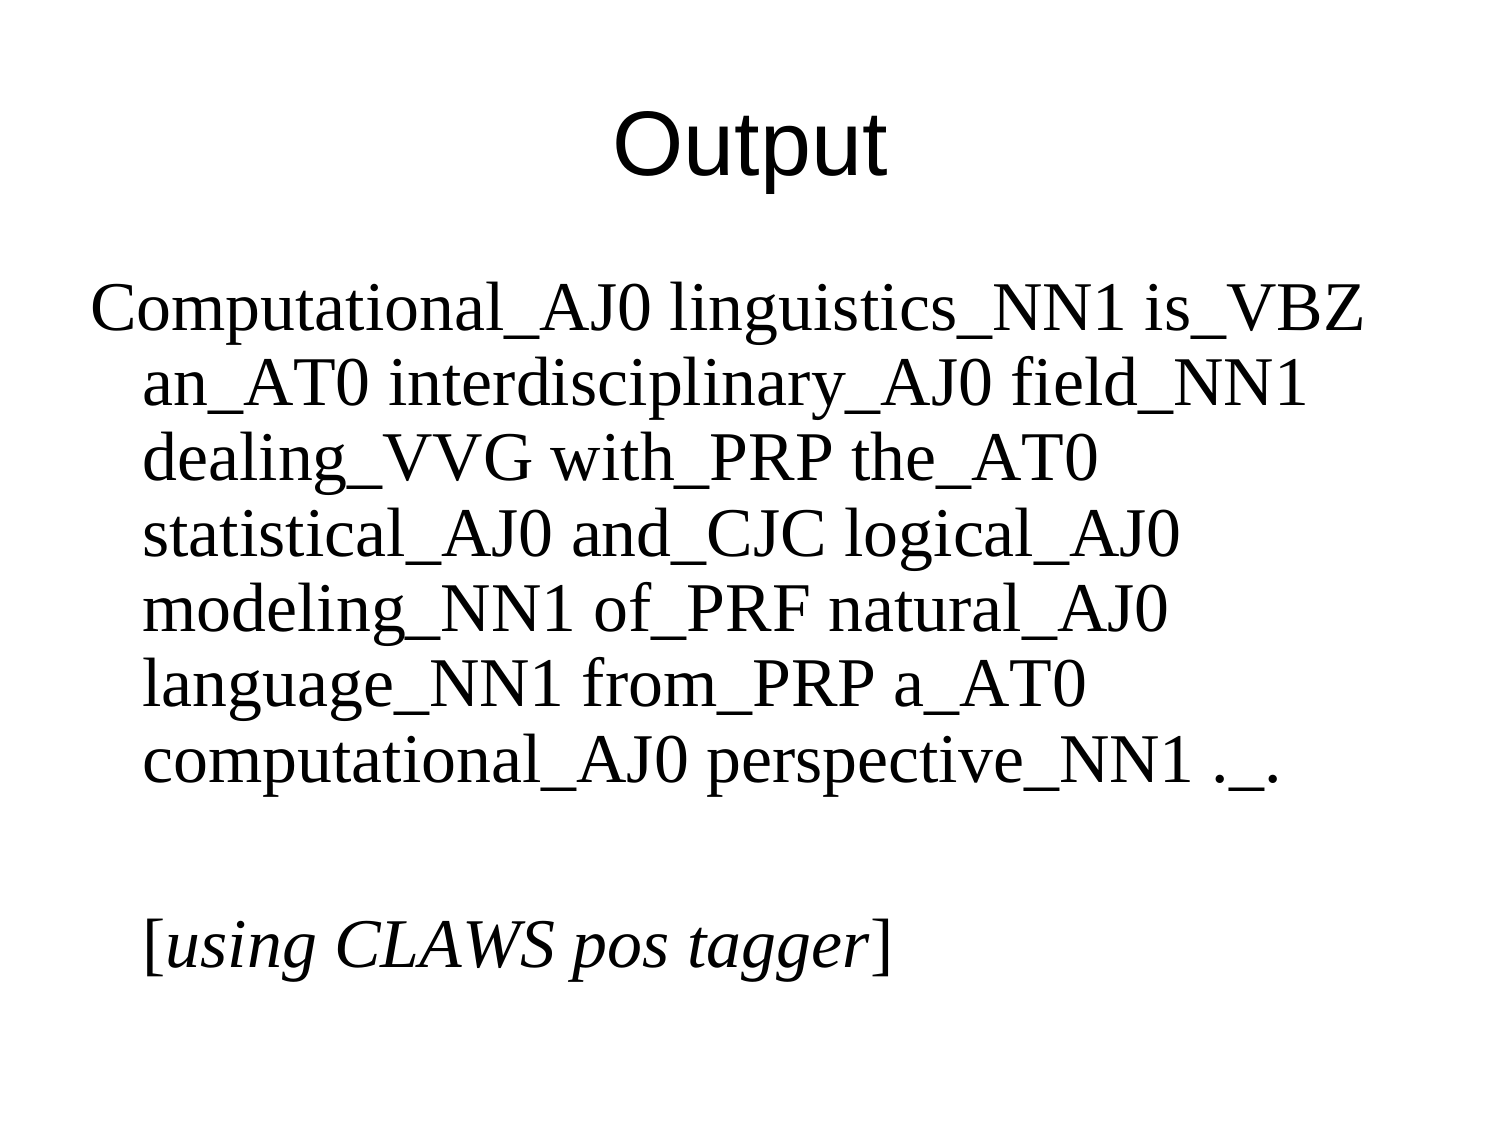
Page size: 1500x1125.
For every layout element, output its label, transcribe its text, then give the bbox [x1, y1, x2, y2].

title Output [75, 45, 1426, 233]
list Computational_AJ0 linguistics_NN1 is_VBZ an_AT0 interdisciplinary_AJ0 field_NN1 dealing_VVG with_PRP the_AT0 statistical_AJ0 and_CJC logical_AJ0 modeling_NN1 of_PRF natural_AJ0 language_NN1 from_PRP a_AT0 computational_AJ0 perspective_NN1 ._. [using CLAWS pos tagger] [75, 262, 1426, 1005]
